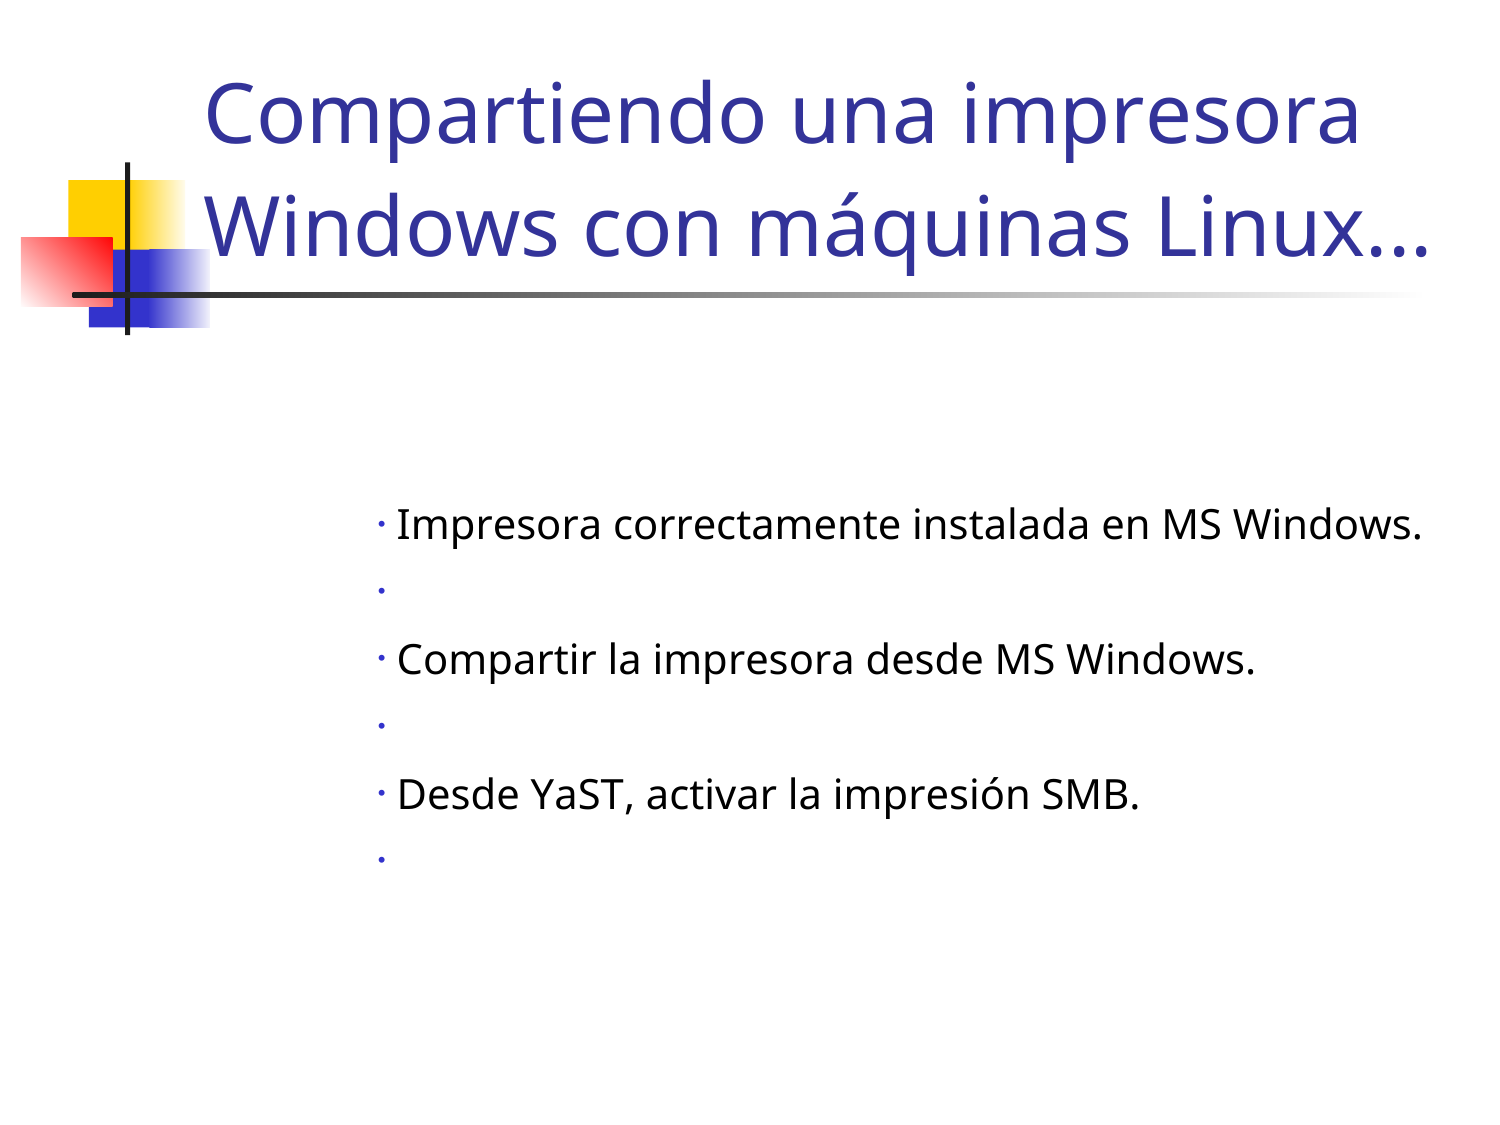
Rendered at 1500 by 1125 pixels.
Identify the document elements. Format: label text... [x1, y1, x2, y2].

title Compartiendo una impresora Windows con máquinas Linux... [188, 73, 1468, 289]
text_box Impresora correctamente instalada en MS Windows. Compartir la impresora desde MS Windows. Desde YaST, activar la impresión SMB. [362, 487, 1413, 951]
